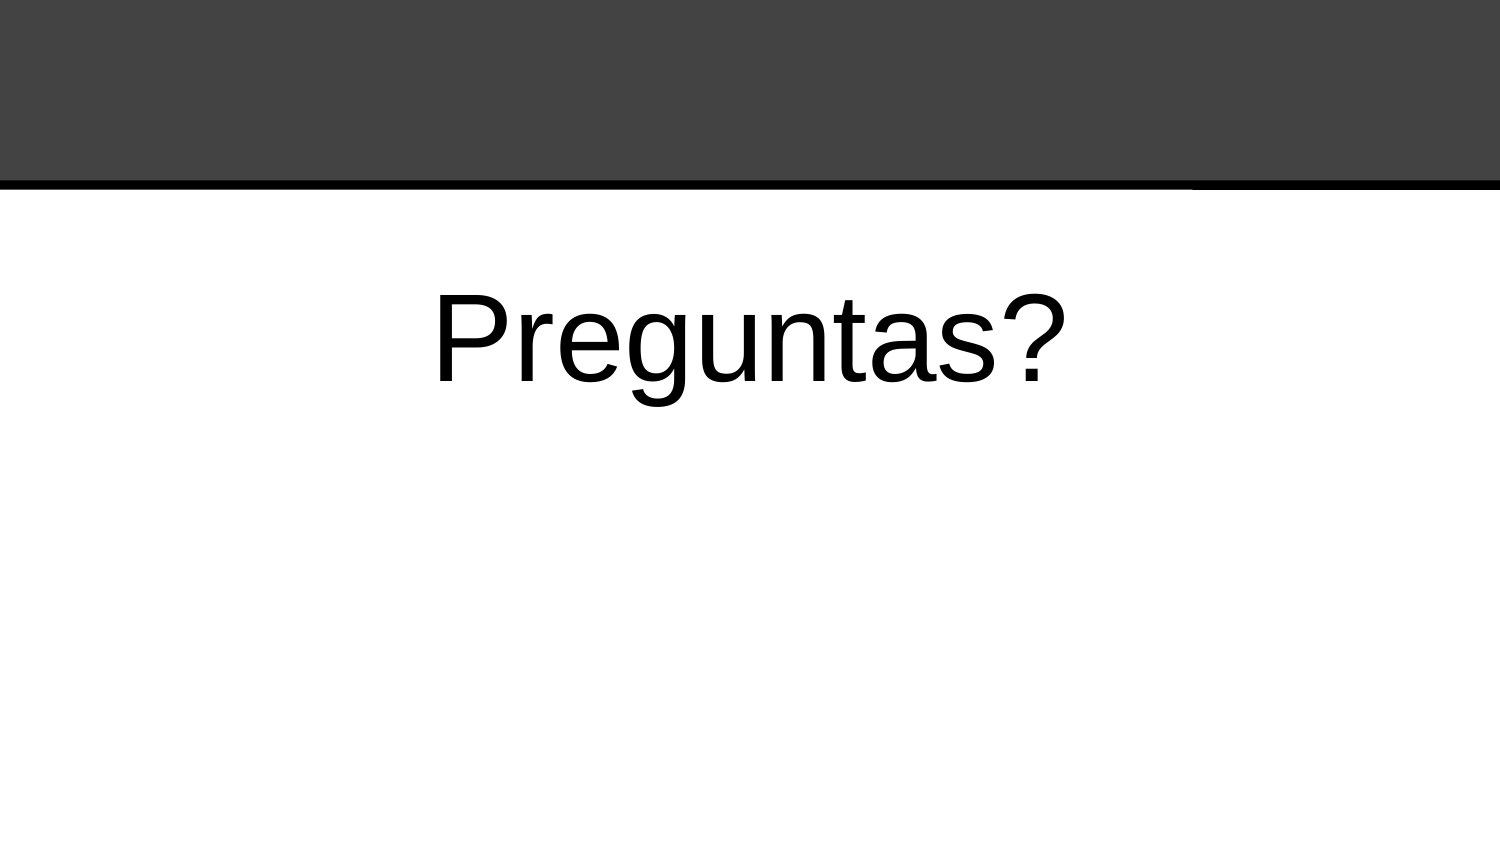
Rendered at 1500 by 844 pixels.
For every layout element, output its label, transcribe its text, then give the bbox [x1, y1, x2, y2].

text_box Preguntas? [74, 196, 1425, 808]
